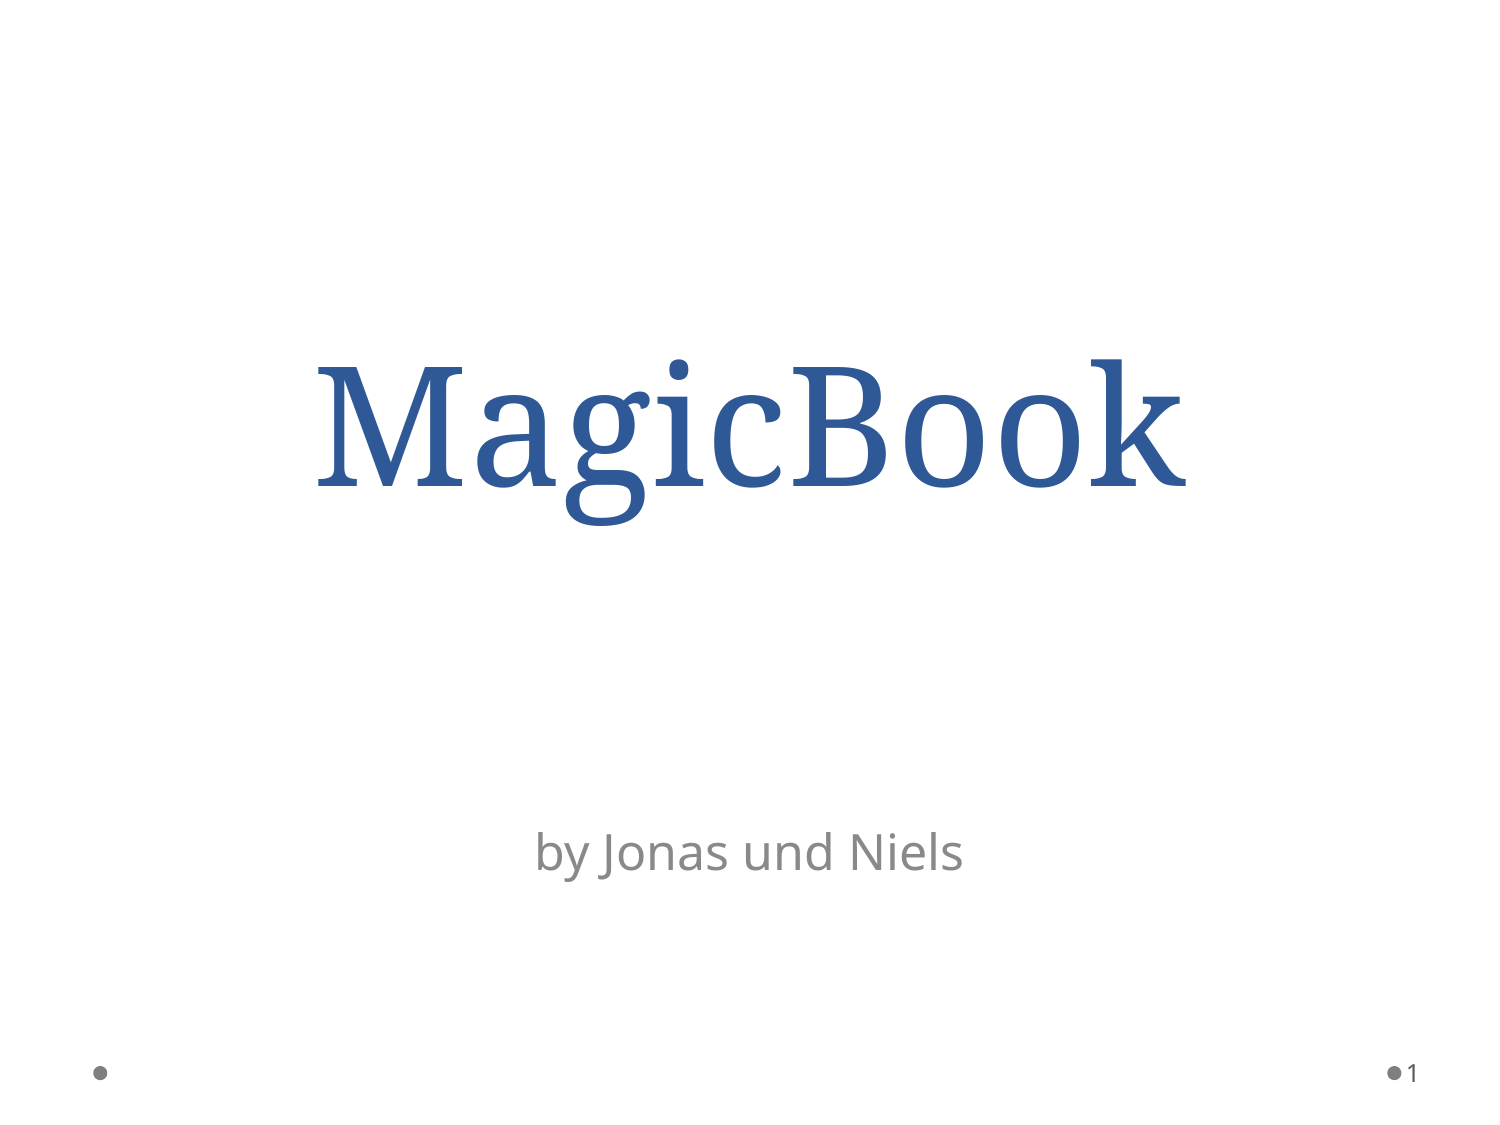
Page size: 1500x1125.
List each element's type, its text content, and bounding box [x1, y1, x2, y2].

text_box <Nummer> [1401, 1042, 1494, 1103]
title MagicBook [112, 99, 1388, 528]
subtitle by Jonas und Niels [225, 812, 1276, 1013]
